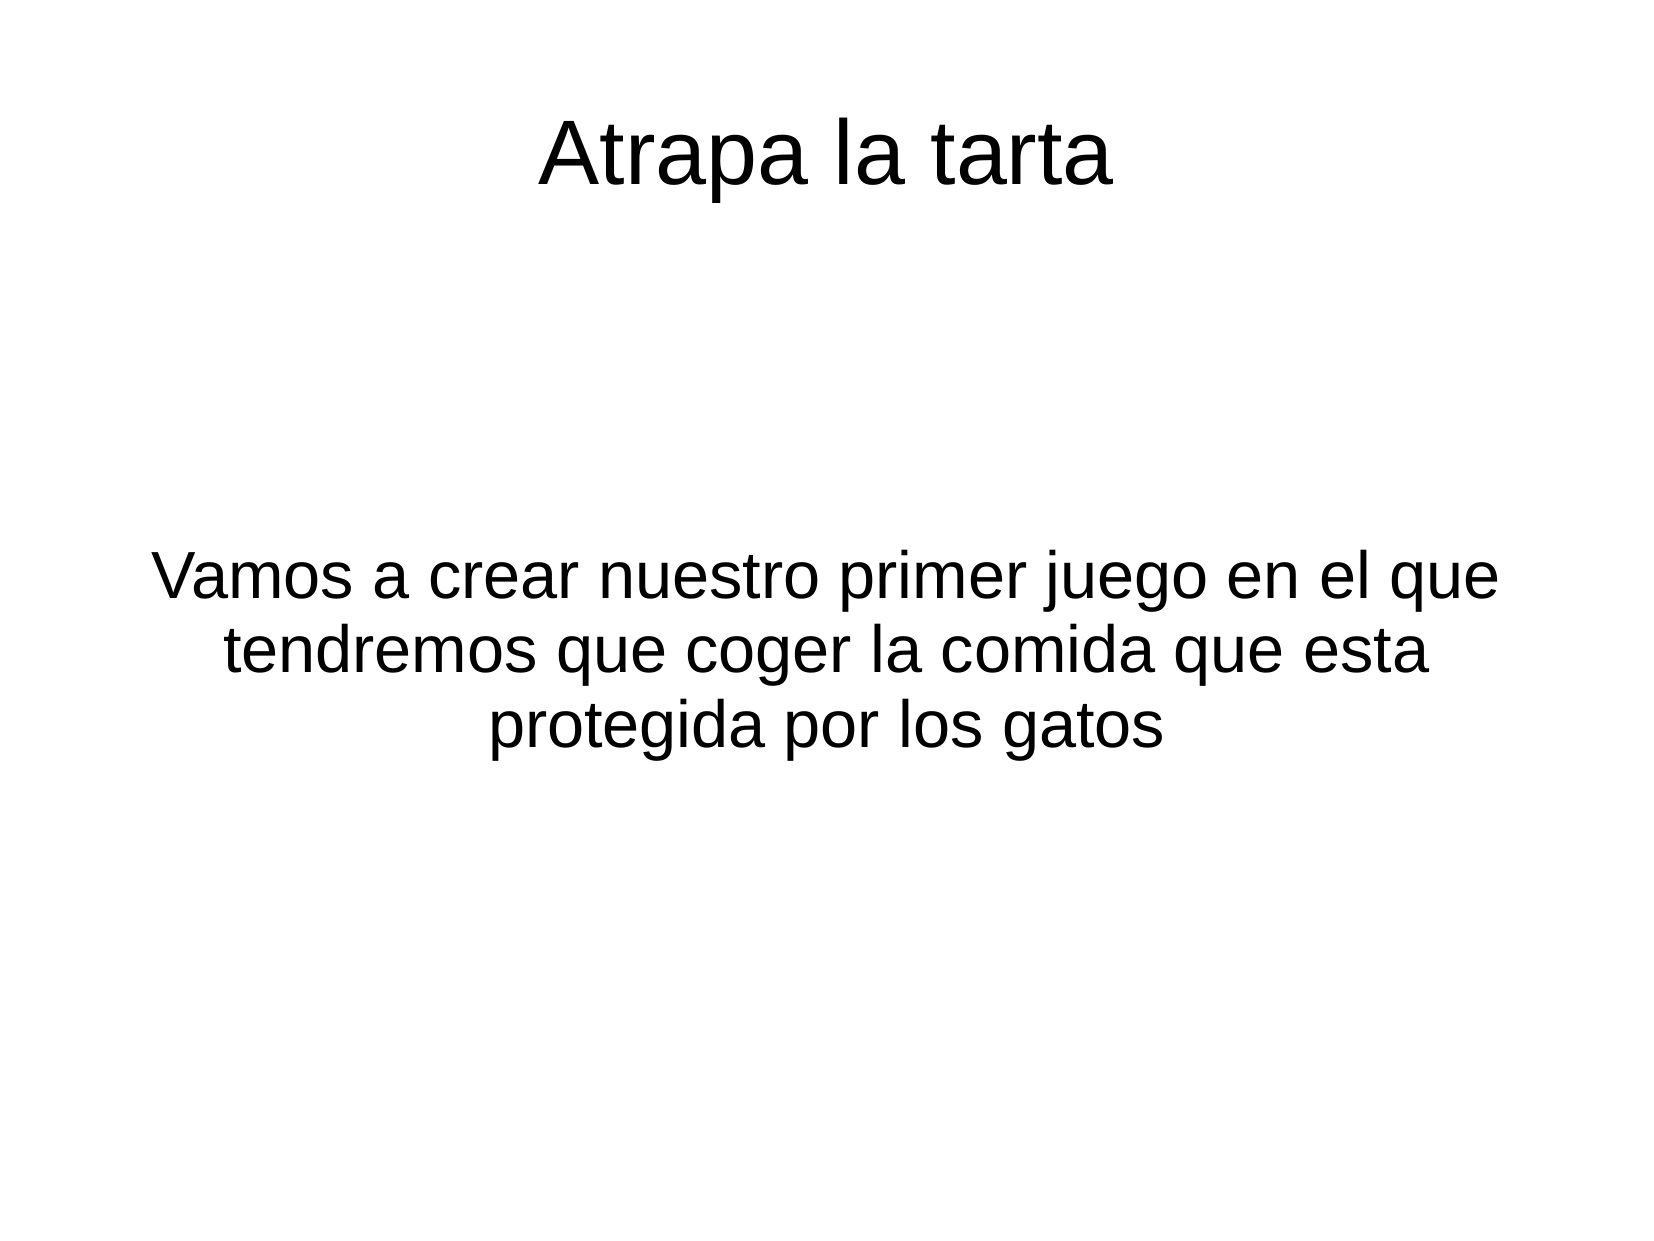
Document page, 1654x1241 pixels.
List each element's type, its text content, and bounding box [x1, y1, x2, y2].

title Atrapa la tarta [82, 49, 1571, 257]
subtitle Vamos a crear nuestro primer juego en el que tendremos que coger la comida que esta protegida por los gatos [82, 290, 1571, 1010]
